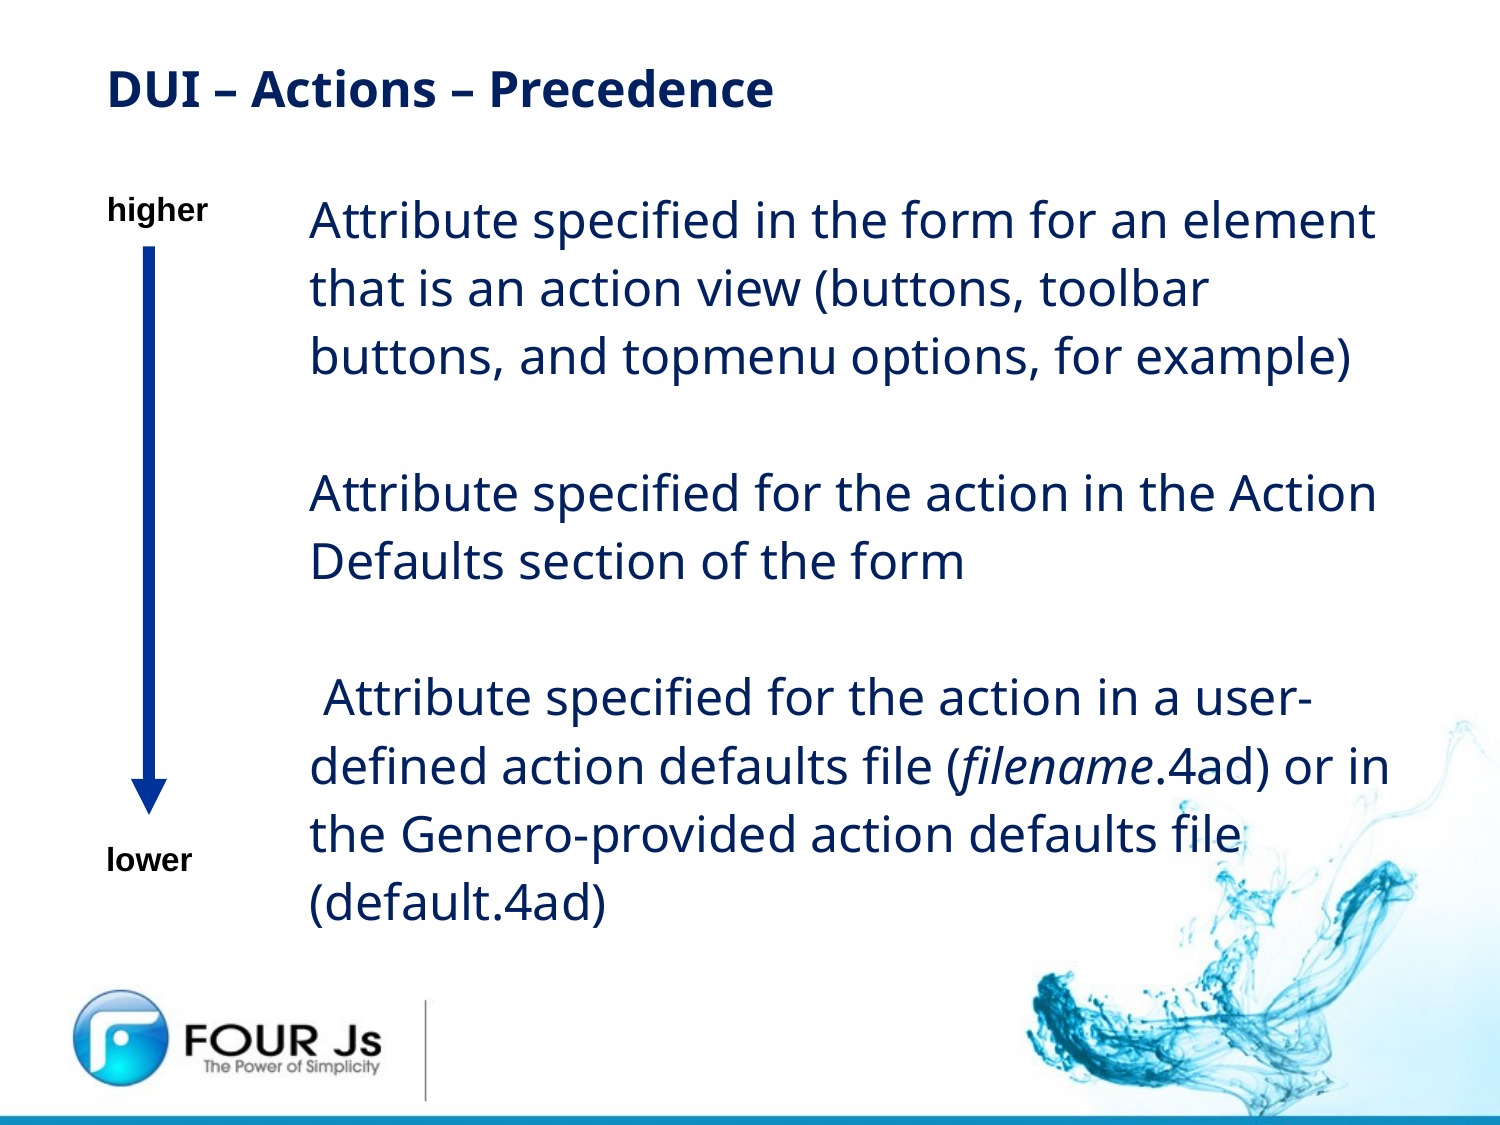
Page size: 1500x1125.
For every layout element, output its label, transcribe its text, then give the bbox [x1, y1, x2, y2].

text_box Attribute specified in the form for an element that is an action view (buttons, toolbar buttons, and topmenu options, for example) Attribute specified for the action in the Action Defaults section of the form Attribute specified for the action in a user-defined action defaults file (filename.4ad) or in the Genero-provided action defaults file (default.4ad) [295, 177, 1430, 953]
picture [0, 0, 1500, 1122]
text_box higher [82, 180, 233, 237]
text_box lower [74, 830, 225, 886]
text_box [94, 153, 1430, 930]
title DUI – Actions – Precedence [106, 35, 1388, 142]
